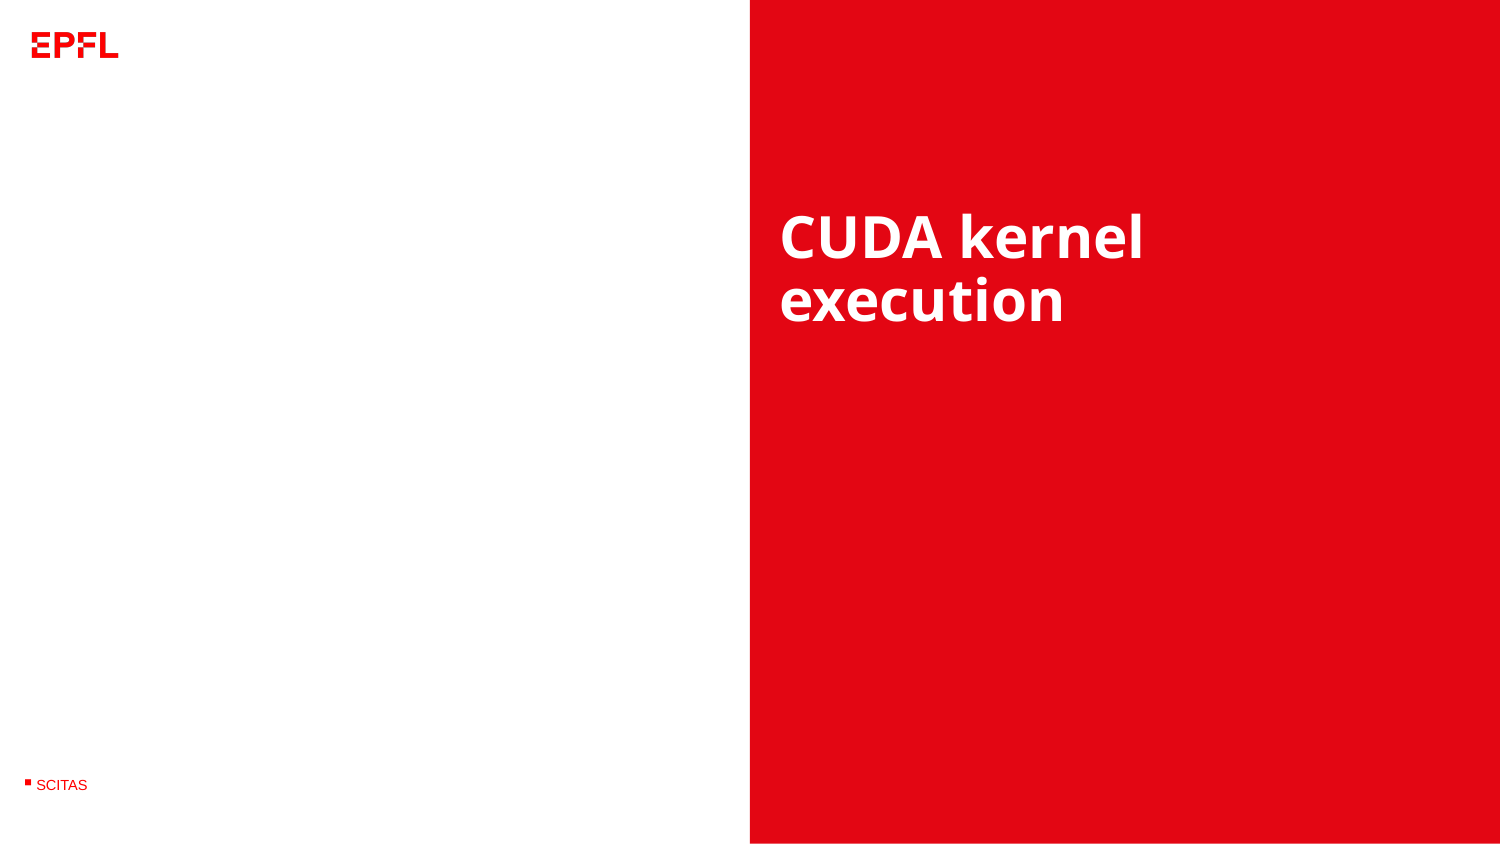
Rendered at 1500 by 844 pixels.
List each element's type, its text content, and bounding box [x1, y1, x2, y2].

title CUDA kernel execution [750, 127, 1416, 422]
picture [21, 21, 129, 69]
